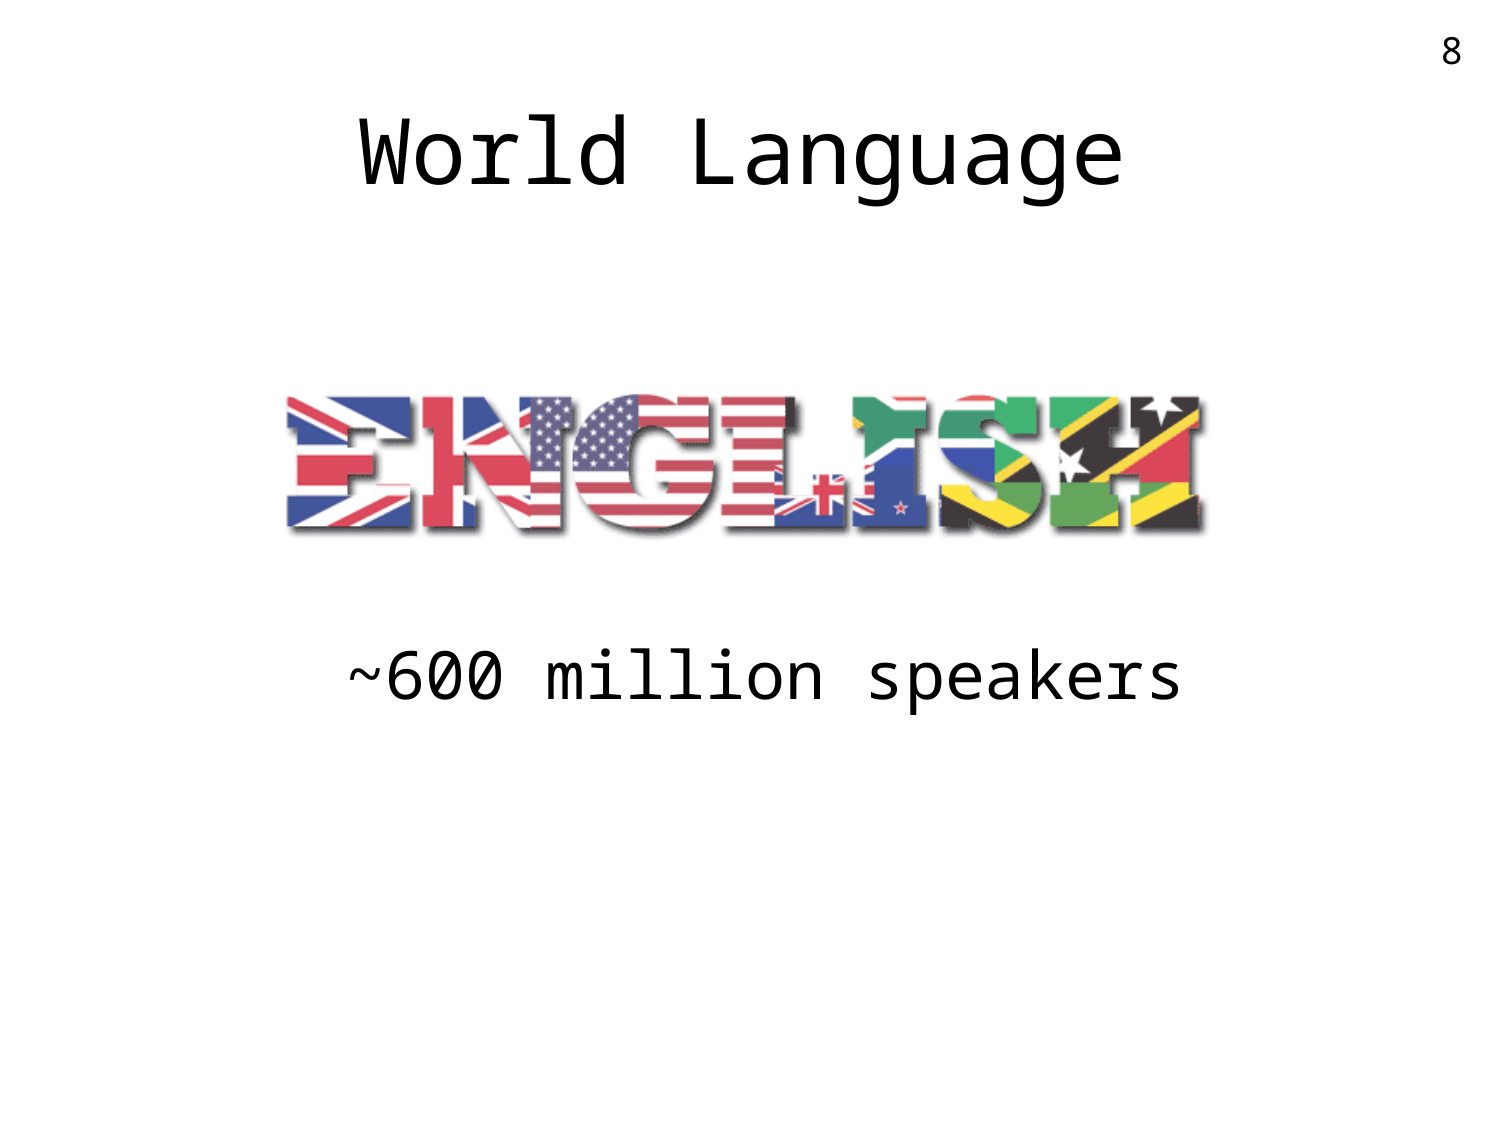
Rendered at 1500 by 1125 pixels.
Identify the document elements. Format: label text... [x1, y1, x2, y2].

text_box <number> [1127, 19, 1478, 79]
title World Language [59, 53, 1426, 242]
picture [279, 385, 1217, 547]
text_box ~600 million speakers [330, 625, 1206, 731]
